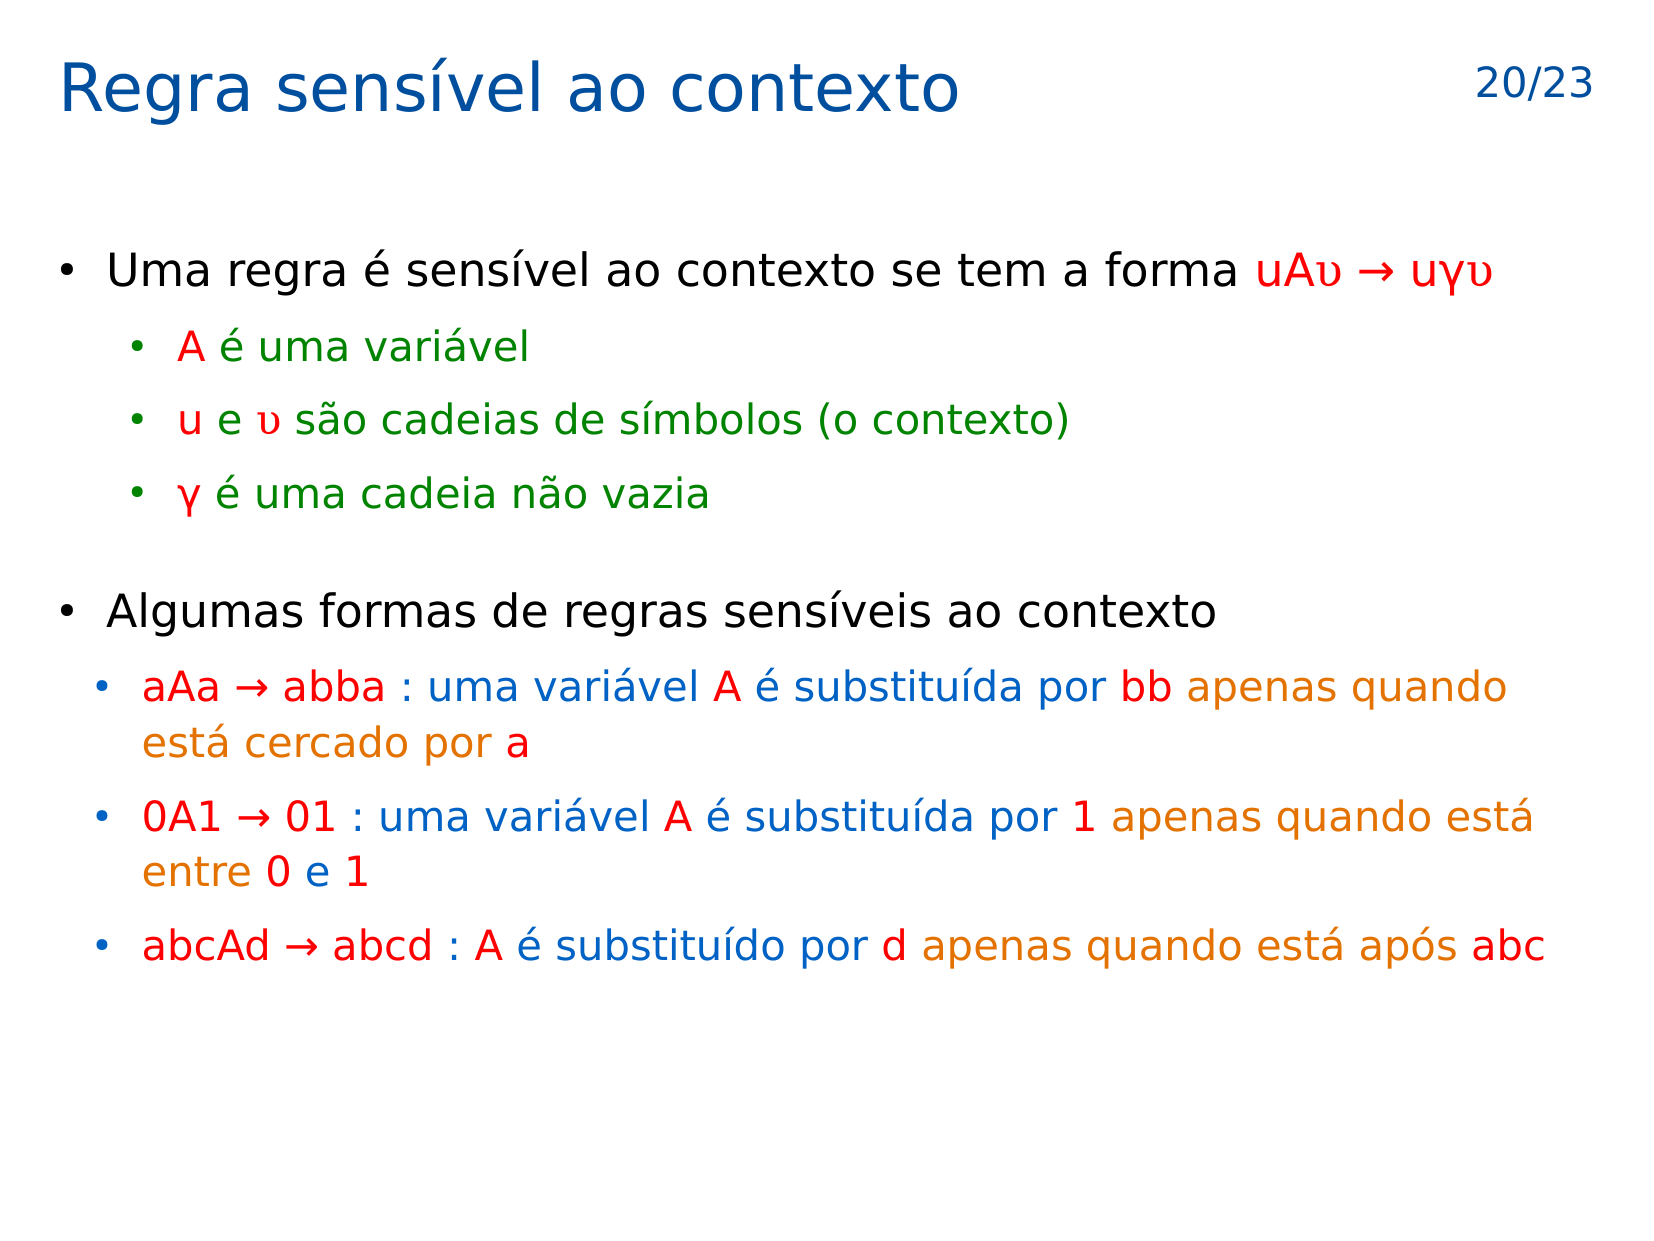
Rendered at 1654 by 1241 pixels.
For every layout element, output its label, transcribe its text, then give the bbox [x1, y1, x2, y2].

list Uma regra é sensível ao contexto se tem a forma uAυ → uγυ A é uma variável u e υ são cadeias de símbolos (o contexto) γ é uma cadeia não vazia Algumas formas de regras sensíveis ao contexto aAa → abba : uma variável A é substituída por bb apenas quando está cercado por a 0A1 → 01 : uma variável A é substituída por 1 apenas quando está entre 0 e 1 abcAd → abcd : A é substituído por d apenas quando está após abc [59, 236, 1595, 1211]
title Regra sensível ao contexto [59, 29, 1625, 148]
